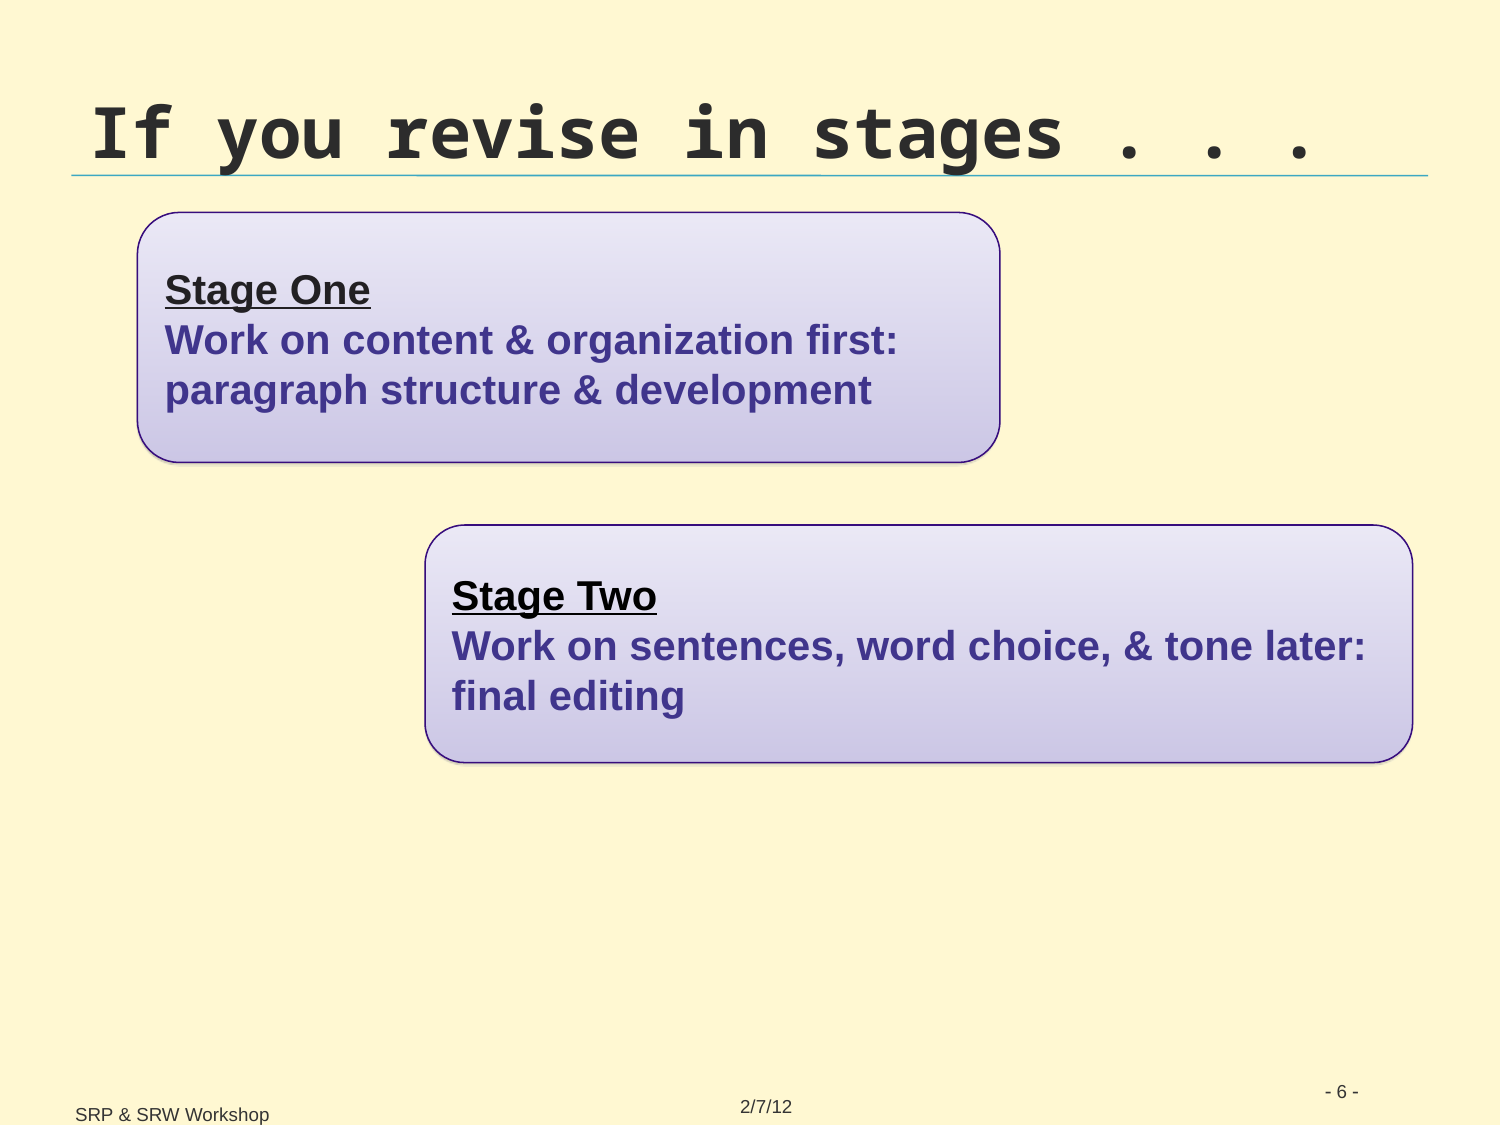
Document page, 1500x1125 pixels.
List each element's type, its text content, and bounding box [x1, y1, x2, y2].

text_box Stage One Work on content & organization first: paragraph structure & development [137, 212, 1000, 463]
text_box Stage Two Work on sentences, word choice, & tone later: final editing [425, 525, 1413, 763]
text_box   [1325, 1074, 1438, 1125]
title If you revise in stages . . . [75, 37, 1400, 179]
